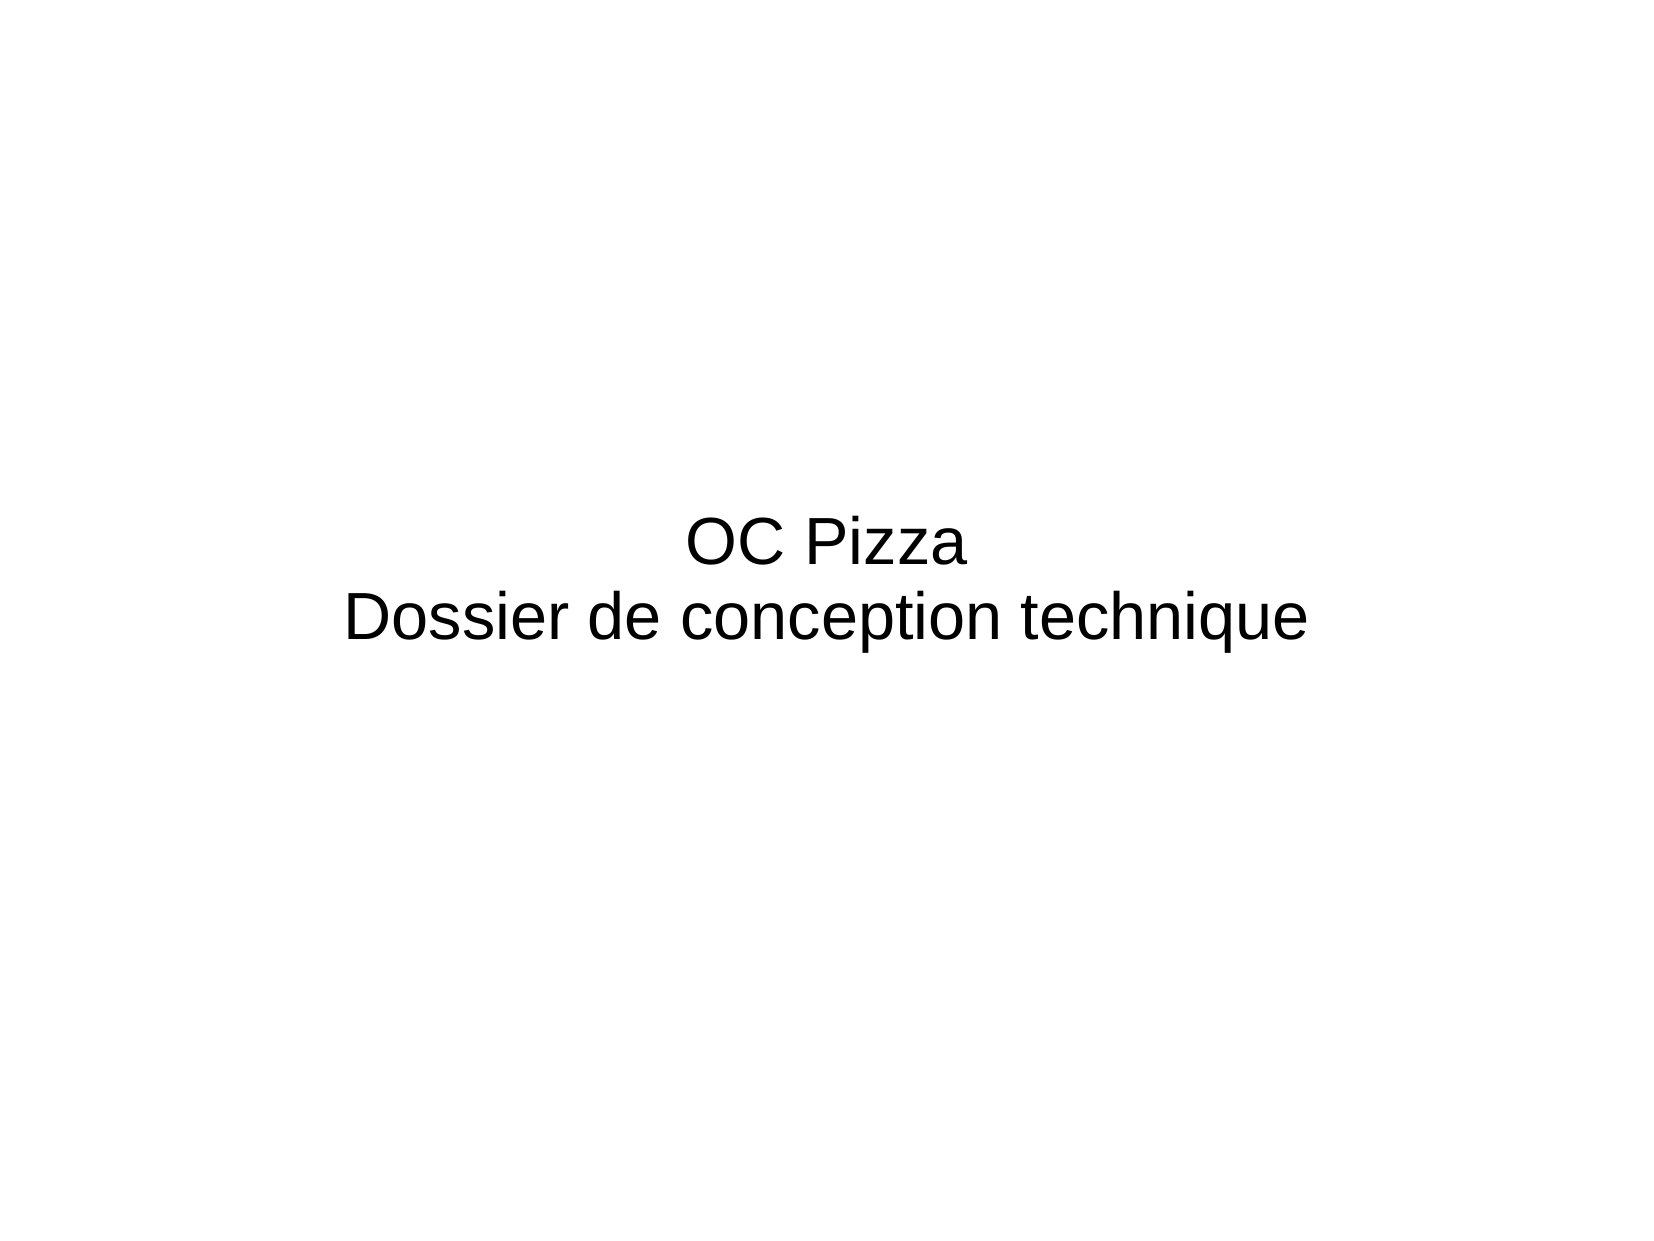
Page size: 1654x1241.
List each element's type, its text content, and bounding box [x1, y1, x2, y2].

subtitle OC Pizza Dossier de conception technique [82, 49, 1571, 1109]
